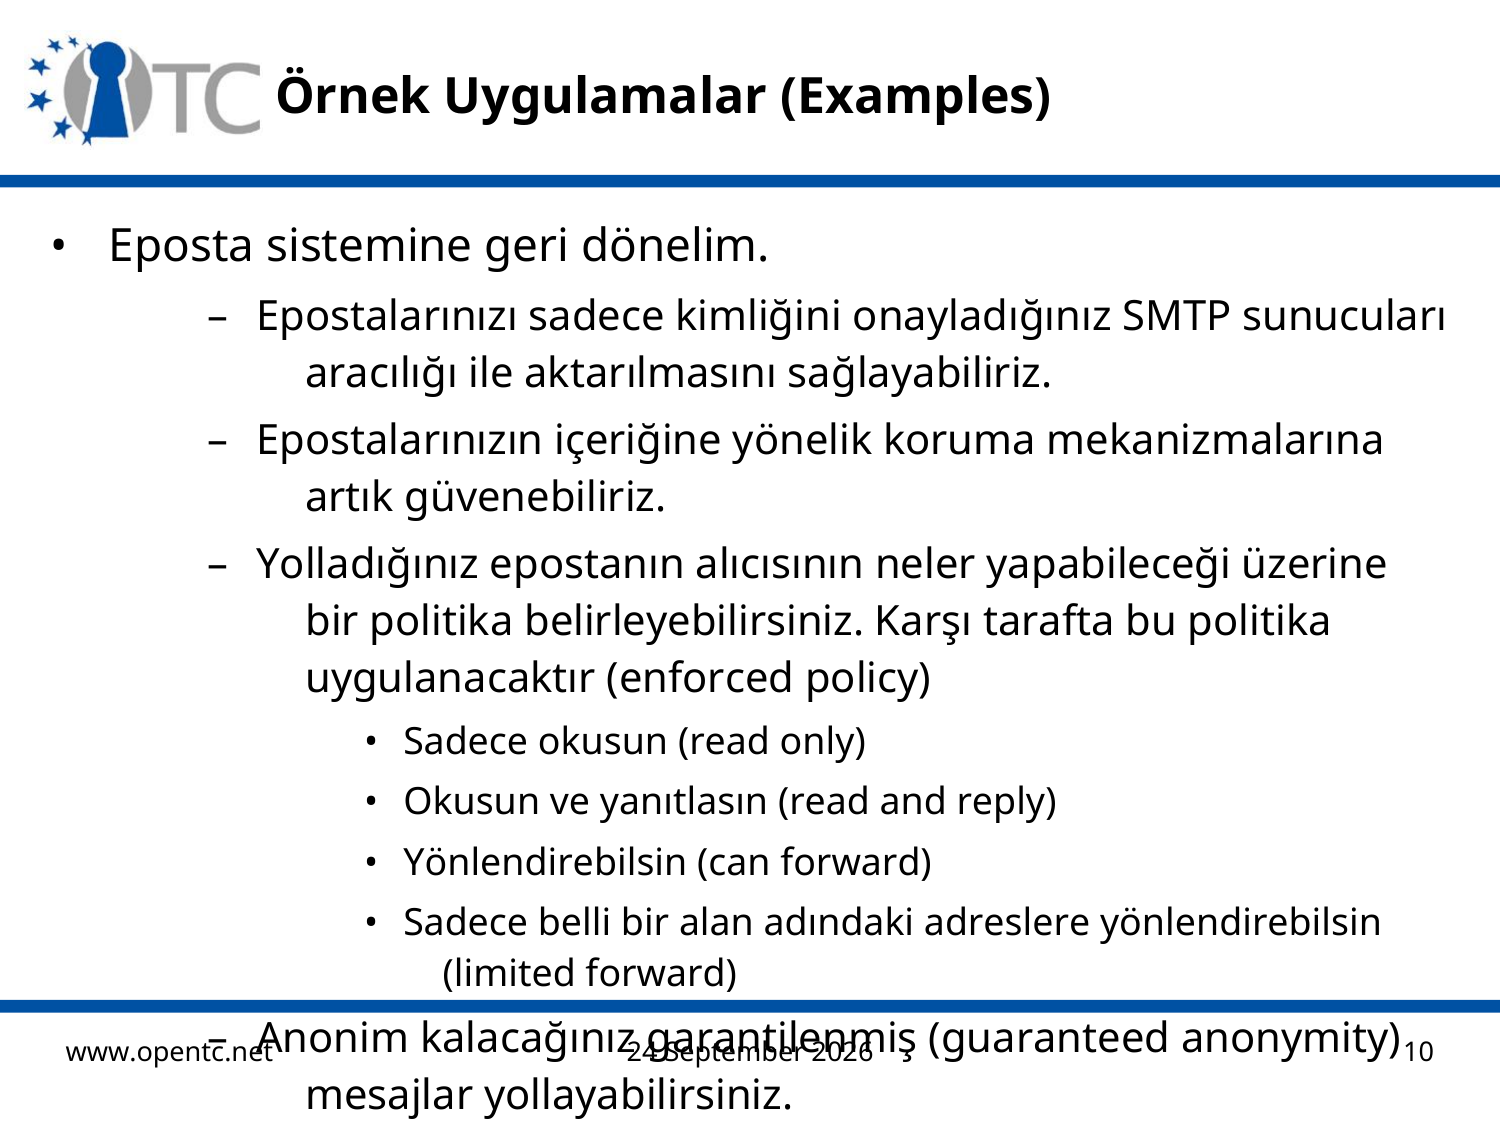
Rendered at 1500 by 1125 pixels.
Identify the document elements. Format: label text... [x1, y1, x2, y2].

title Örnek Uygulamalar (Examples) [275, 7, 1450, 181]
picture [24, 30, 263, 150]
list Eposta sistemine geri dönelim. Epostalarınızı sadece kimliğini onayladığınız SMTP sunucuları aracılığı ile aktarılmasını sağlayabiliriz. Epostalarınızın içeriğine yönelik koruma mekanizmalarına artık güvenebiliriz. Yolladığınız epostanın alıcısının neler yapabileceği üzerine bir politika belirleyebilirsiniz. Karşı tarafta bu politika uygulanacaktır (enforced policy) Sadece okusun (read only) Okusun ve yanıtlasın (read and reply) Yönlendirebilsin (can forward) Sadece belli bir alan adındaki adreslere yönlendirebilsin (limited forward) Anonim kalacağınız garantilenmiş (guaranteed anonymity) mesajlar yollayabilirsiniz. [50, 212, 1450, 1003]
